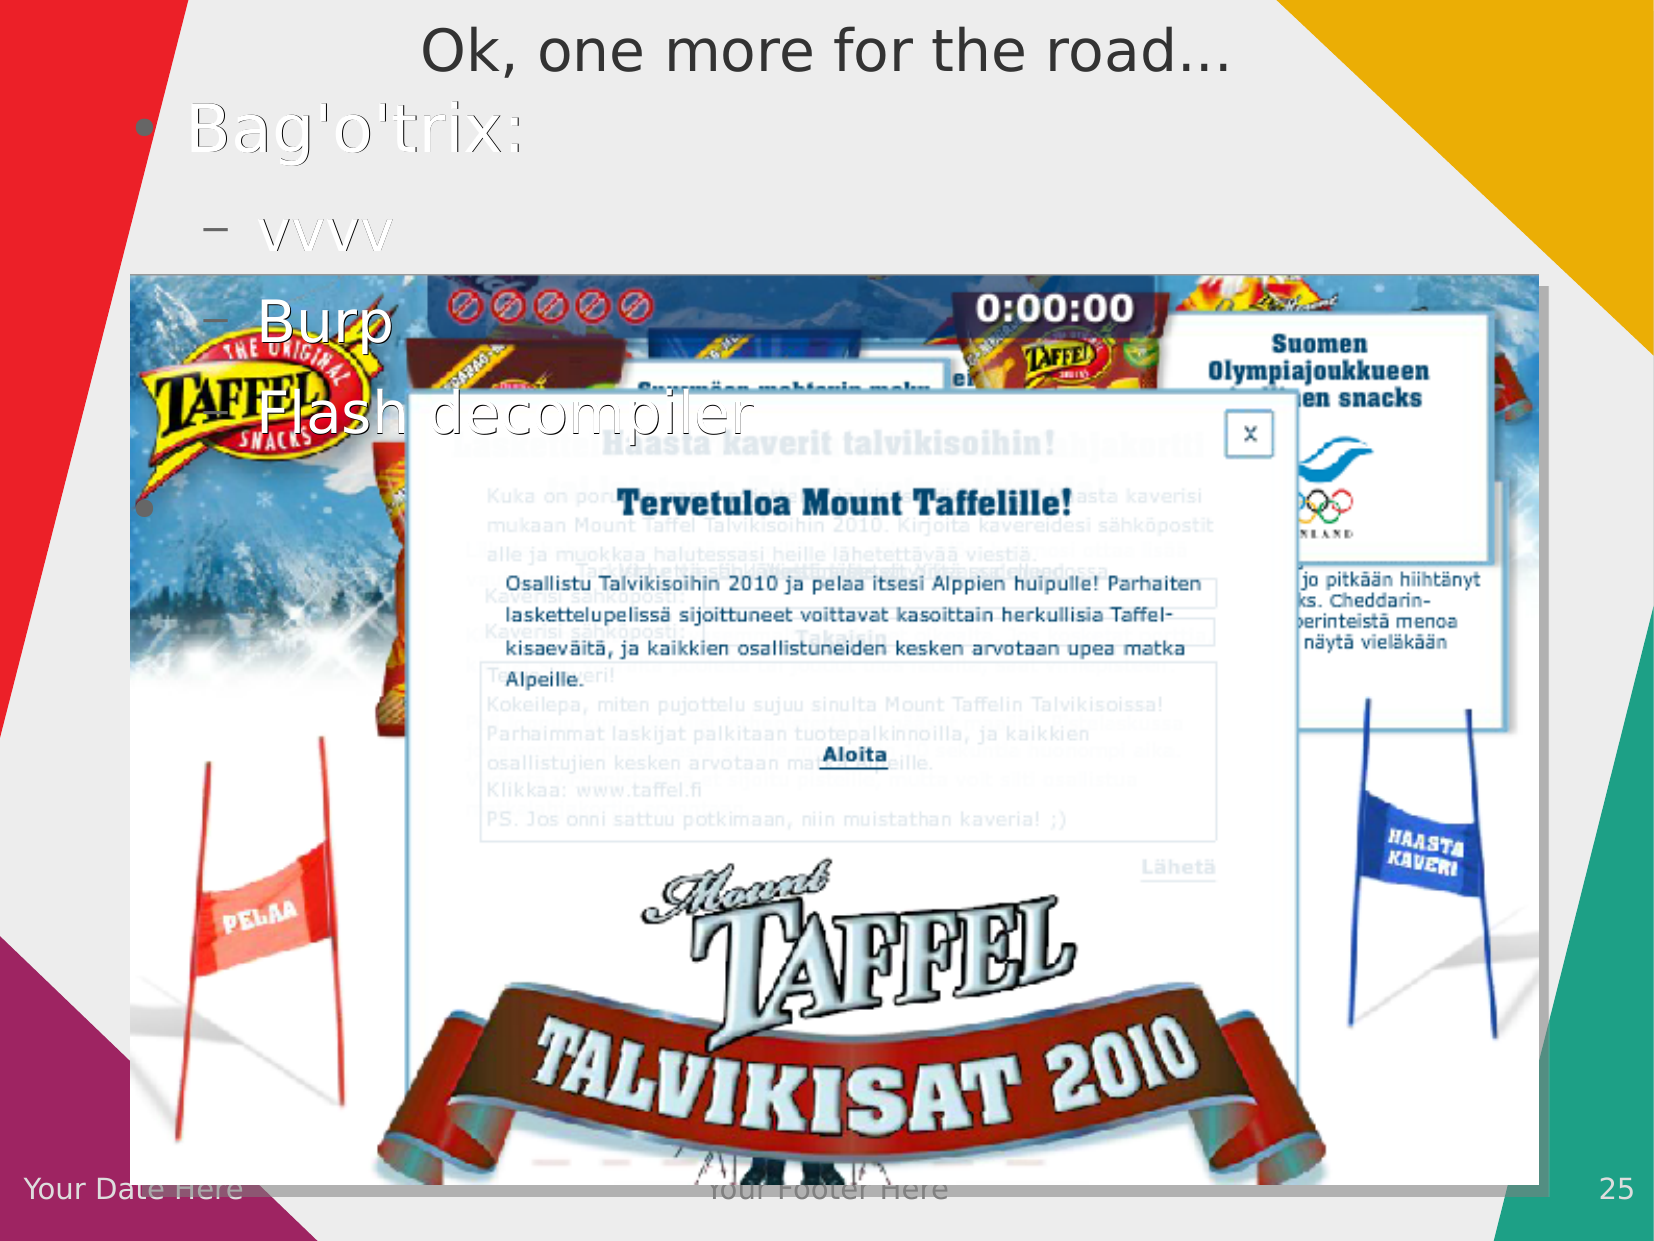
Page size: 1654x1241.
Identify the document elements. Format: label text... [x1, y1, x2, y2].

picture [130, 1033, 1539, 1186]
title Ok, one more for the road... [114, 0, 1539, 90]
list Bag'o'trix: vvvv Burp Flash decompiler [114, 90, 1539, 1033]
